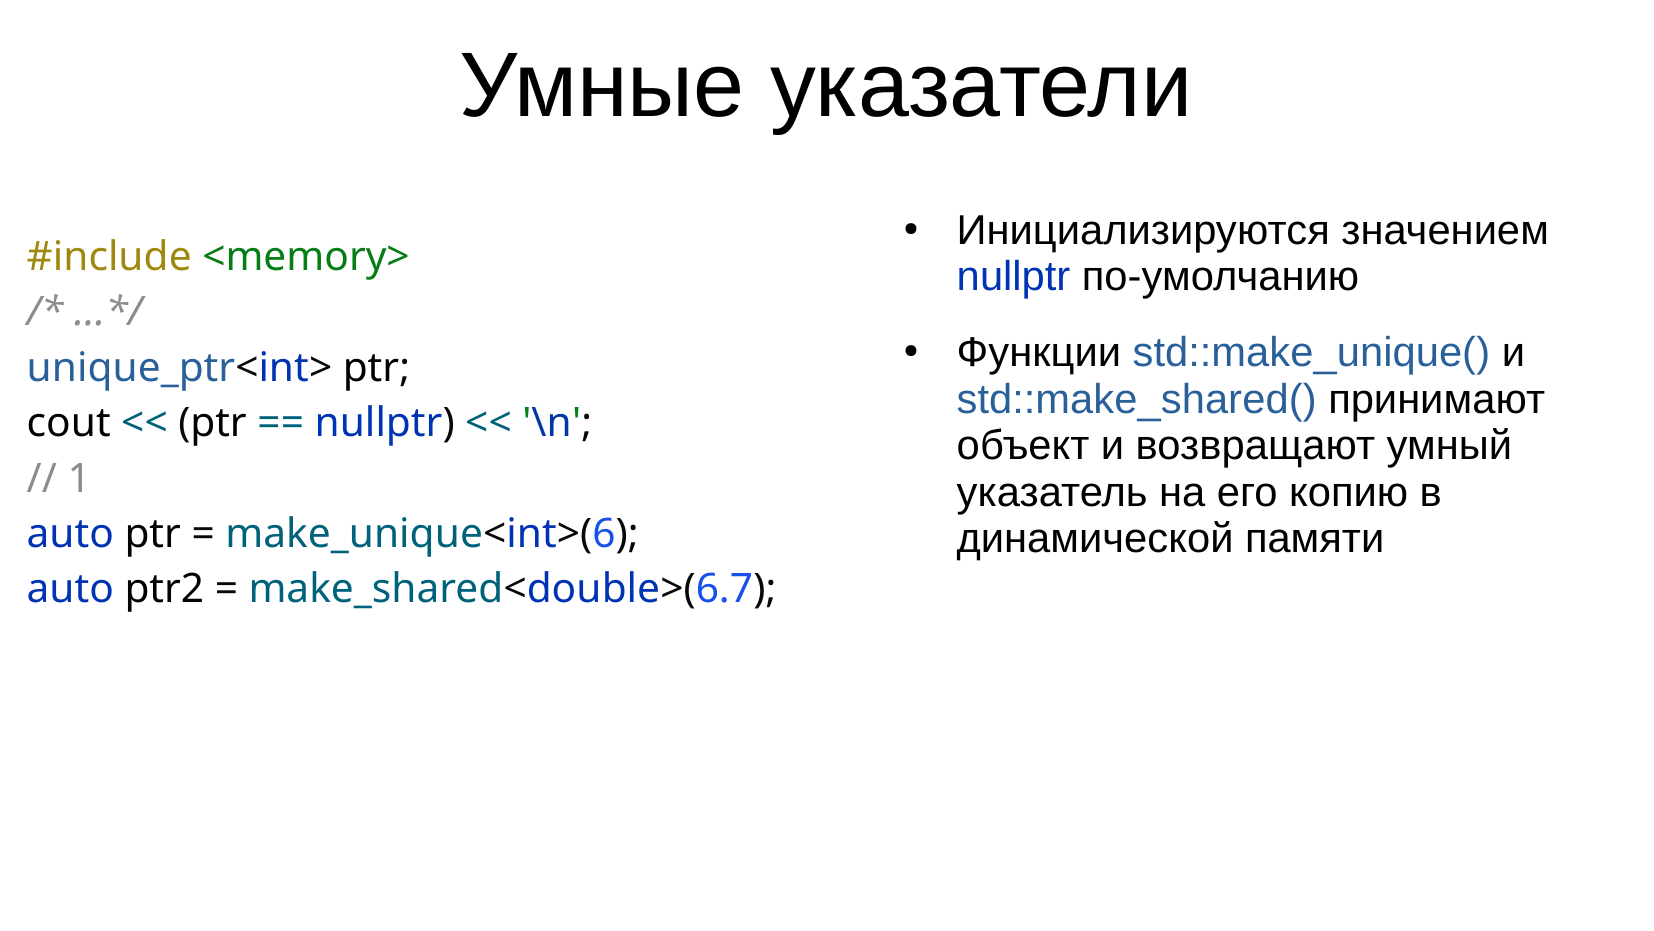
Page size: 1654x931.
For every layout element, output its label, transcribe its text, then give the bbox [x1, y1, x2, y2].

title Умные указатели [82, 7, 1571, 163]
list Инициализируются значением nullptr по-умолчанию Функции std::make_unique() и std::make_shared() принимают объект и возвращают умный указатель на его копию в динамической памяти [885, 206, 1625, 650]
text_box #include <memory> /* ...*/ unique_ptr<int> ptr; cout << (ptr == nullptr) << '\n'; // 1 auto ptr = make_unique<int>(6); auto ptr2 = make_shared<double>(6.7); [11, 219, 880, 623]
